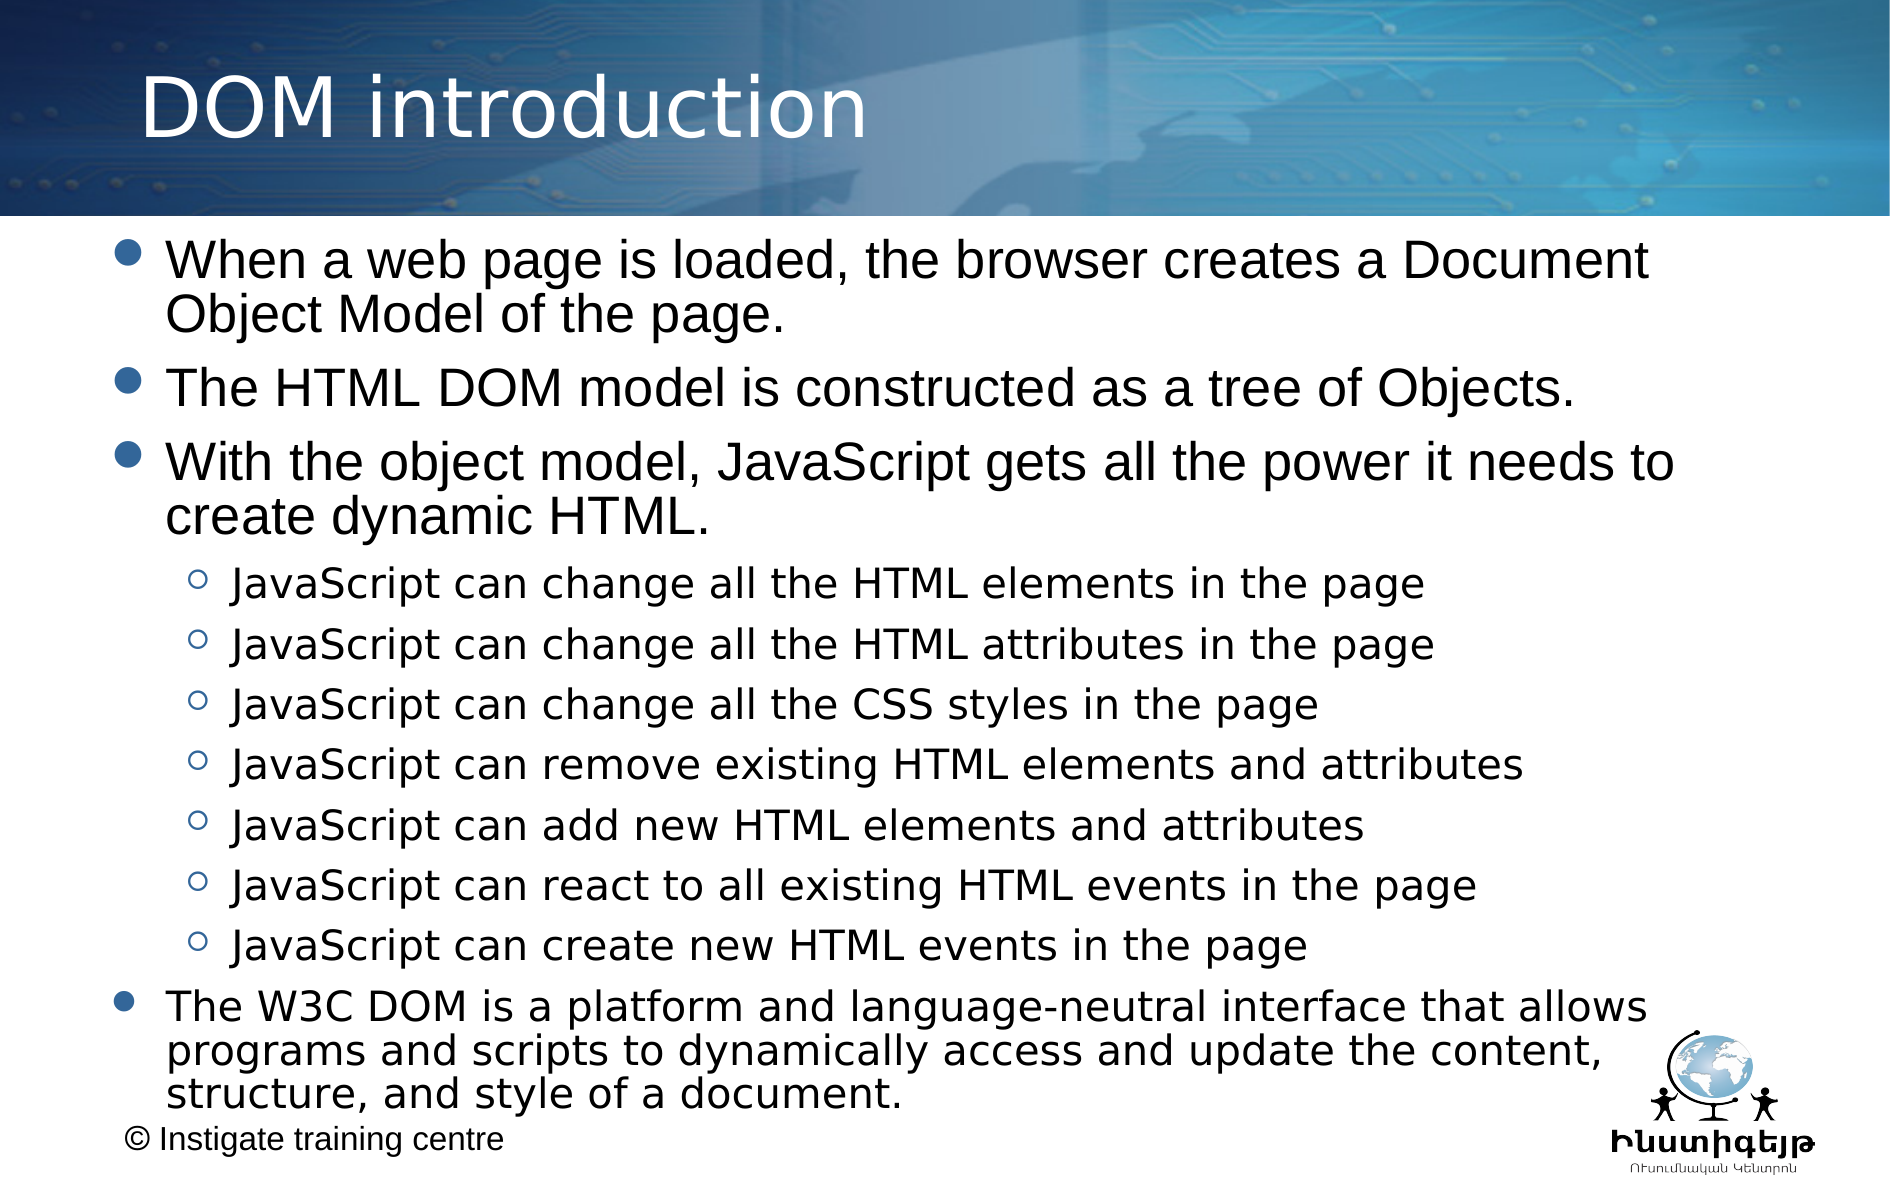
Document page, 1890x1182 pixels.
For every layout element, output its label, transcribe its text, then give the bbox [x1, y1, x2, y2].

list When a web page is loaded, the browser creates a Document Object Model of the page. The HTML DOM model is constructed as a tree of Objects. With the object model, JavaScript gets all the power it needs to create dynamic HTML. JavaScript can change all the HTML elements in the page JavaScript can change all the HTML attributes in the page JavaScript can change all the CSS styles in the page JavaScript can remove existing HTML elements and attributes JavaScript can add new HTML elements and attributes JavaScript can react to all existing HTML events in the page JavaScript can create new HTML events in the page The W3C DOM is a platform and language-neutral interface that allows programs and scripts to dynamically access and update the content, structure, and style of a document. [110, 235, 1801, 265]
picture [1612, 1030, 1815, 1175]
picture [0, 0, 1890, 216]
